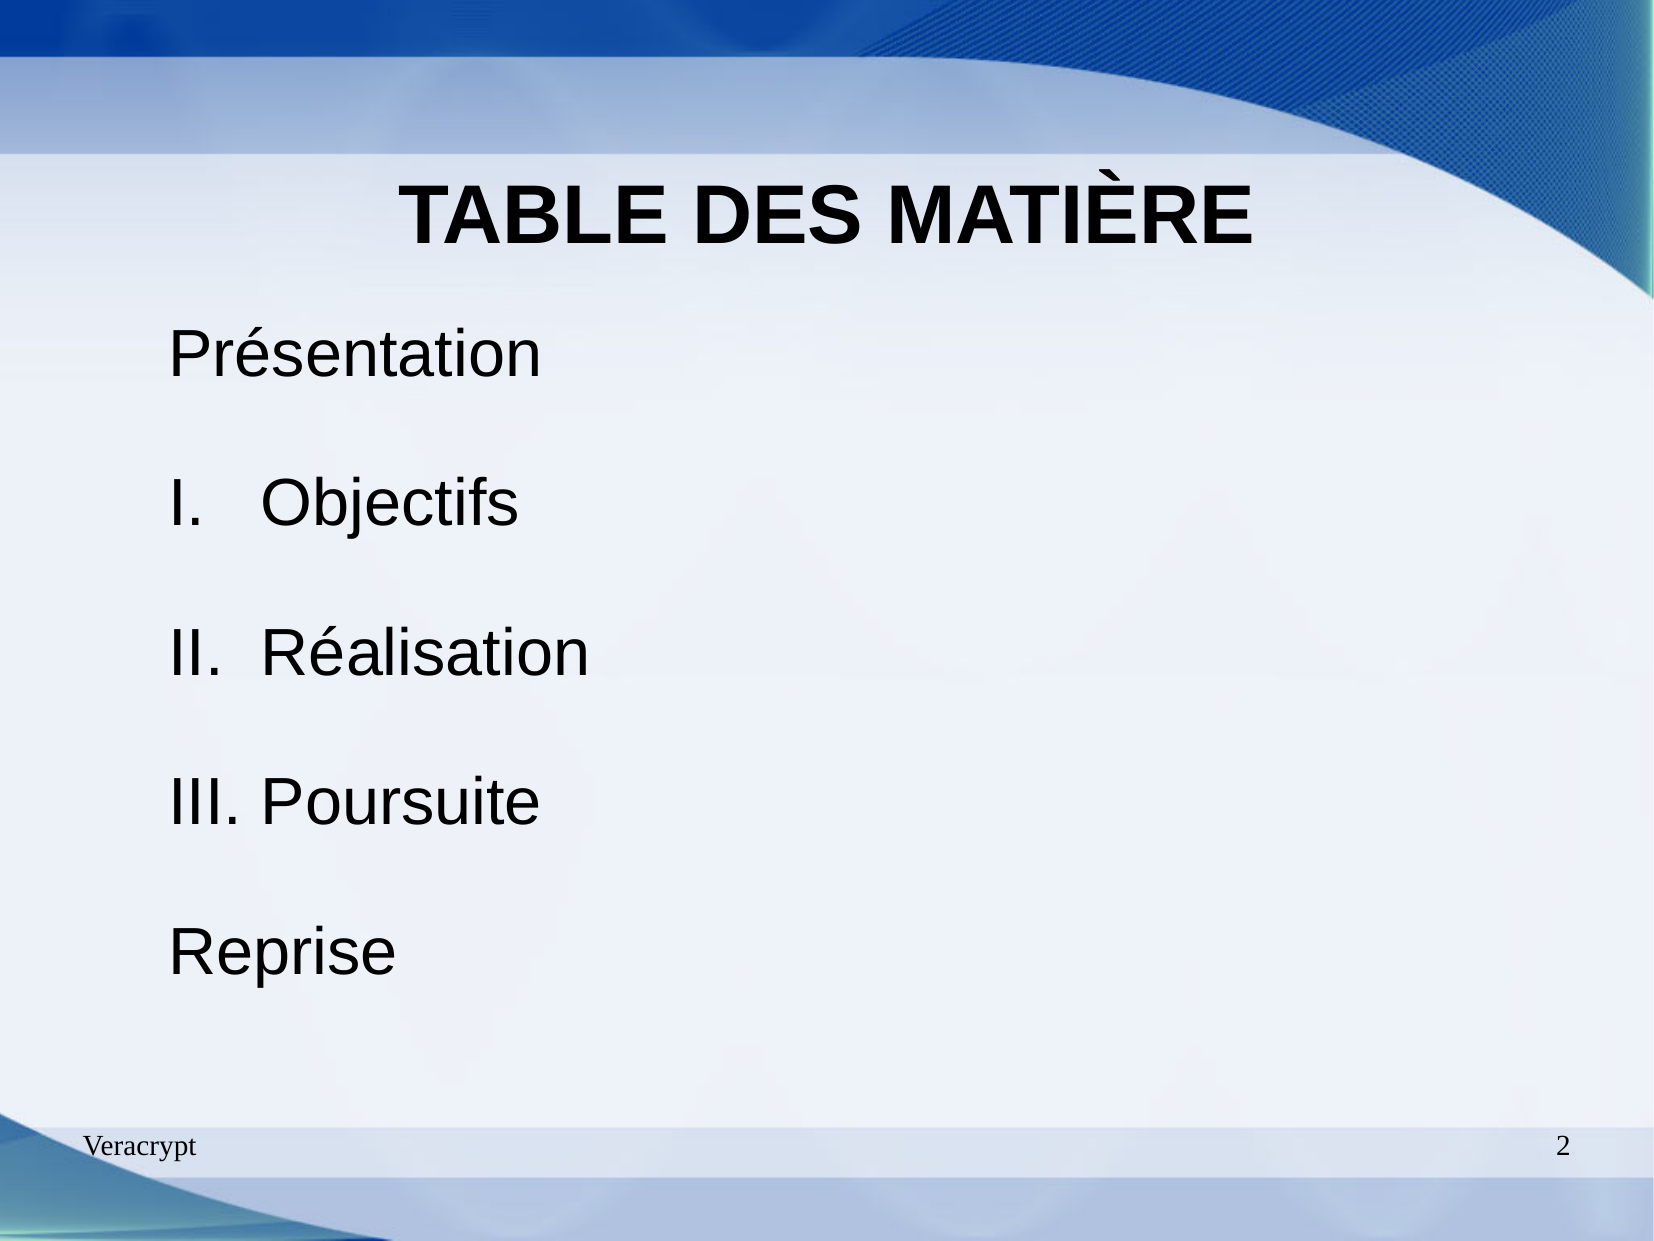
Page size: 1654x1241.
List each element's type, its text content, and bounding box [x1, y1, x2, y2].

text_box TABLE DES MATIÈRE [265, 160, 1388, 269]
text_box Présentation Objectifs Réalisation Poursuite Reprise [153, 308, 1524, 1039]
picture [0, 0, 1654, 1241]
